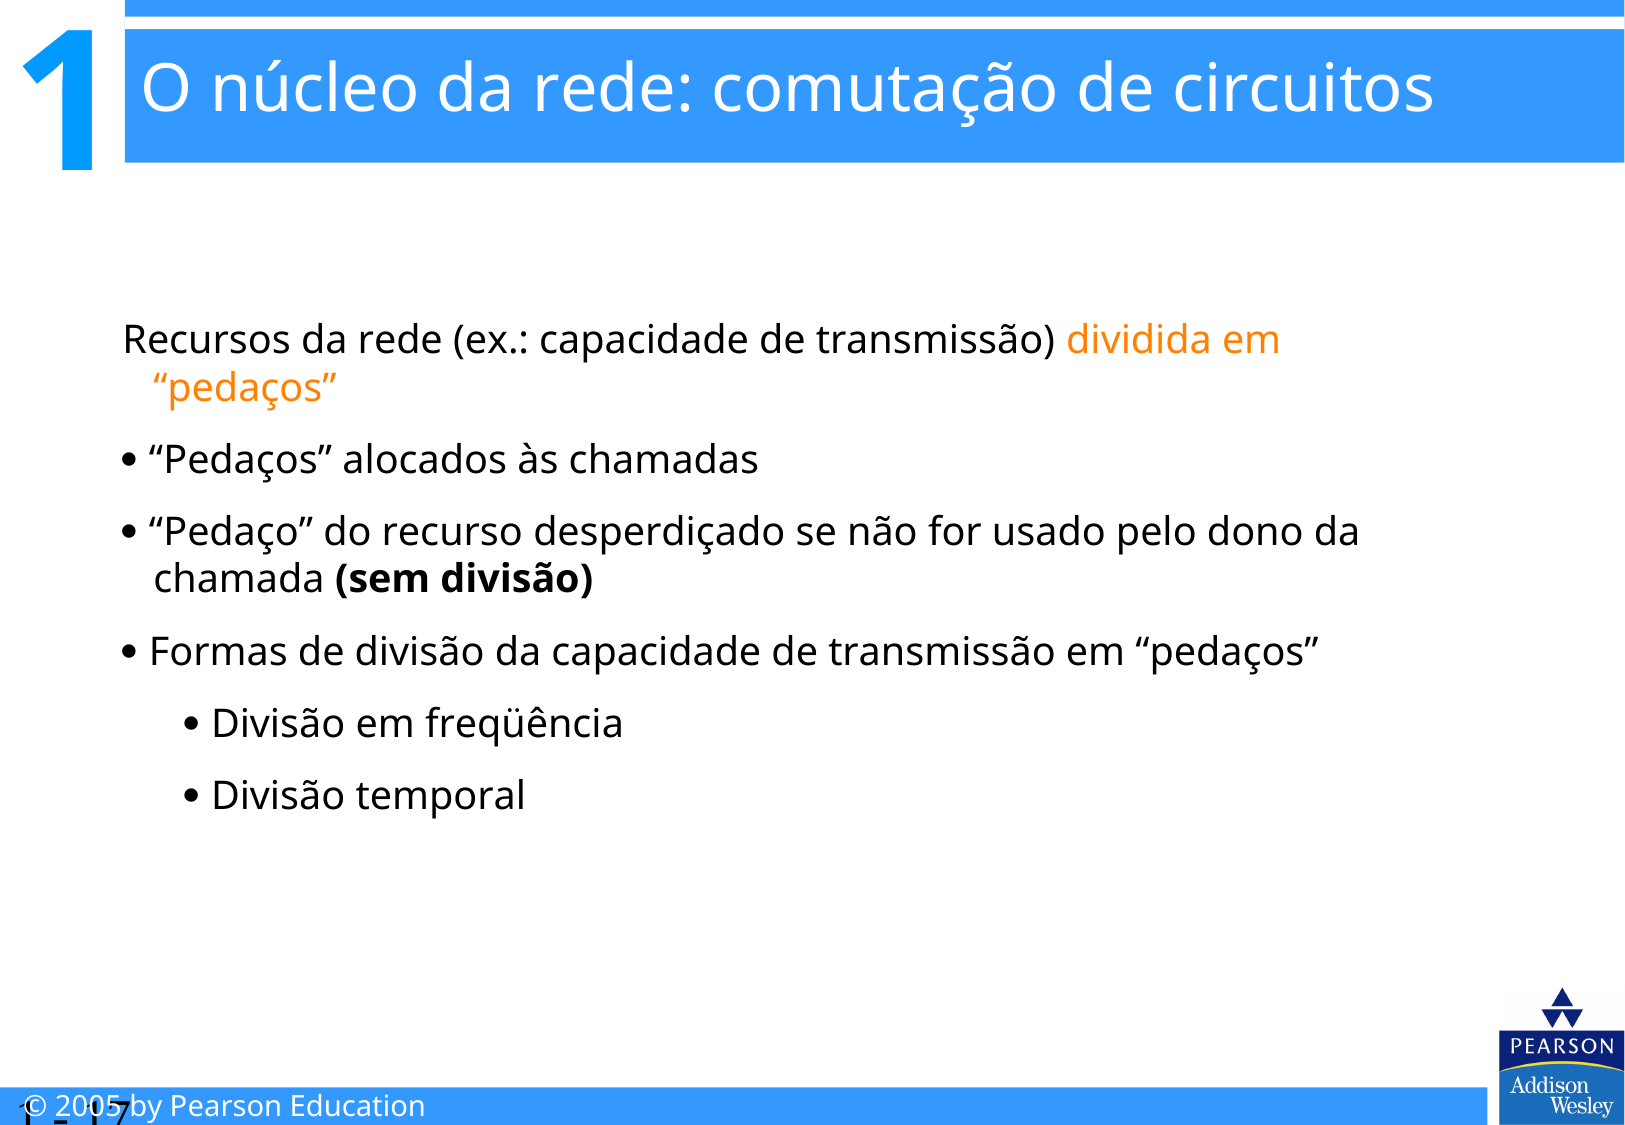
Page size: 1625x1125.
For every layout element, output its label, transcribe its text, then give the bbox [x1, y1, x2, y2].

list Recursos da rede (ex.: capacidade de transmissão) dividida em “pedaços”  “Pedaços” alocados às chamadas  “Pedaço” do recurso desperdiçado se não for usado pelo dono da chamada (sem divisão)  Formas de divisão da capacidade de transmissão em “pedaços”  Divisão em freqüência  Divisão temporal [107, 306, 1476, 826]
picture [1499, 987, 1625, 1125]
text_box O núcleo da rede: comutação de circuitos [125, 37, 1625, 138]
